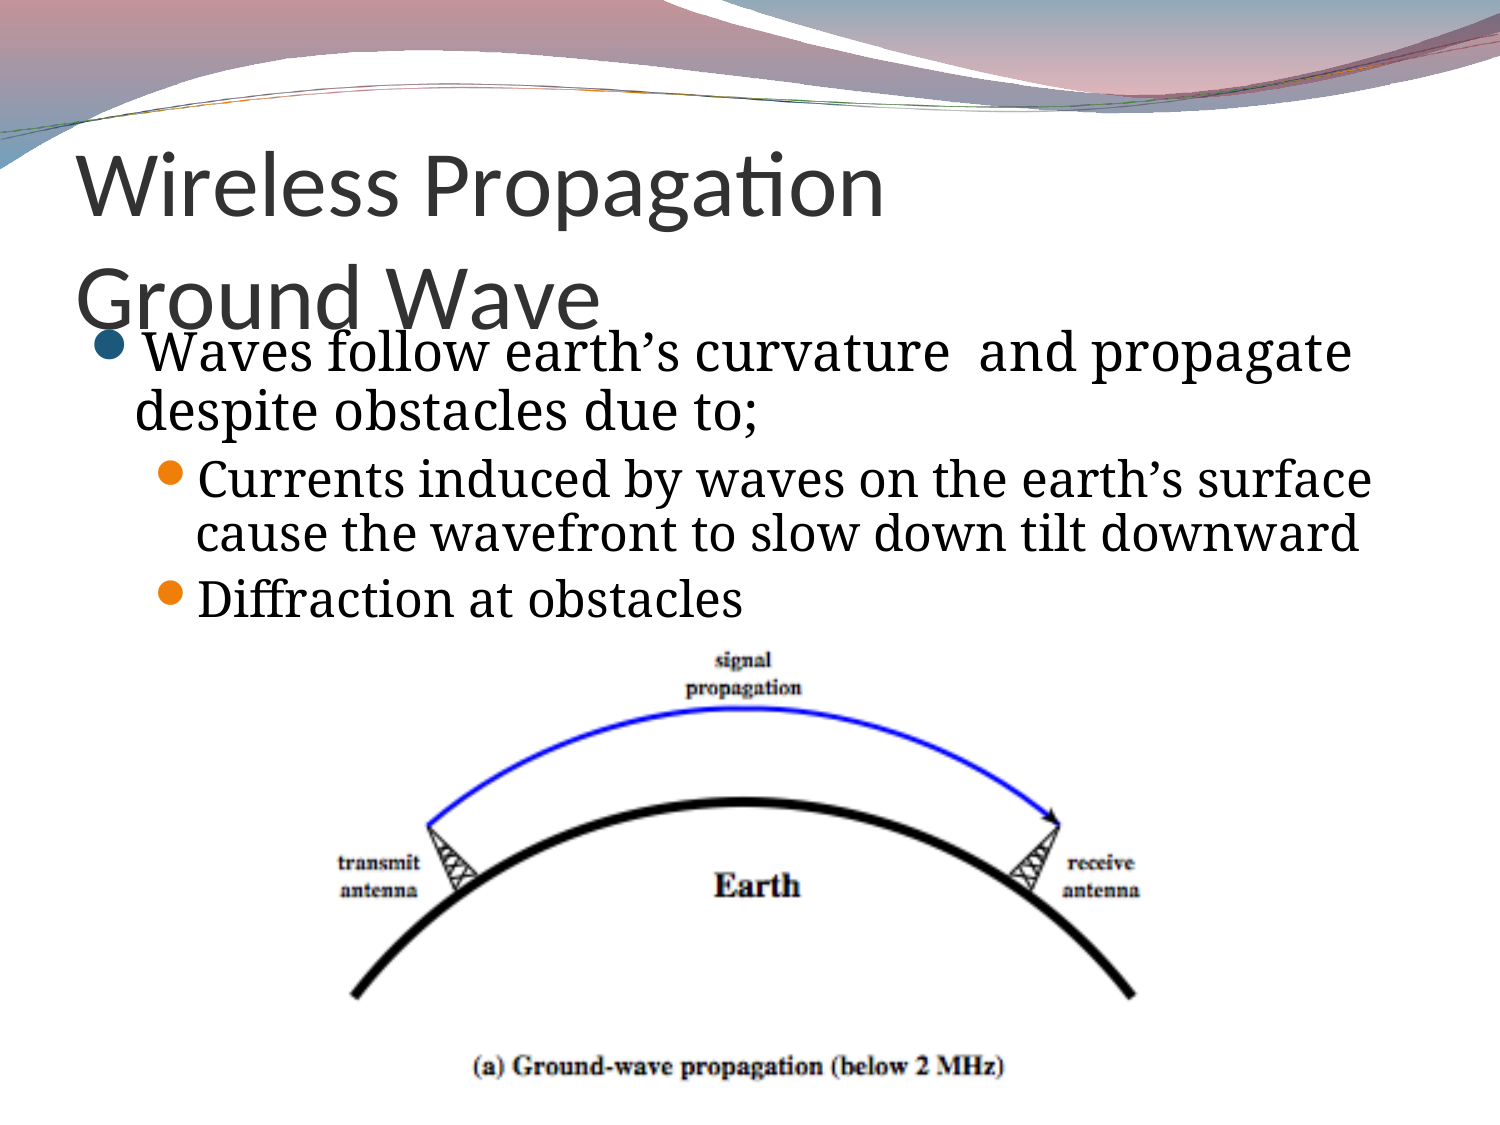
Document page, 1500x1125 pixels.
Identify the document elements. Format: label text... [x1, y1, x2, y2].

picture [300, 1038, 1176, 1088]
picture [0, 33, 1500, 140]
title Wireless Propagation Ground Wave [75, 115, 1426, 304]
list Waves follow earth’s curvature and propagate despite obstacles due to; Currents induced by waves on the earth’s surface cause the wavefront to slow down tilt downward Diffraction at obstacles [75, 317, 1426, 1038]
